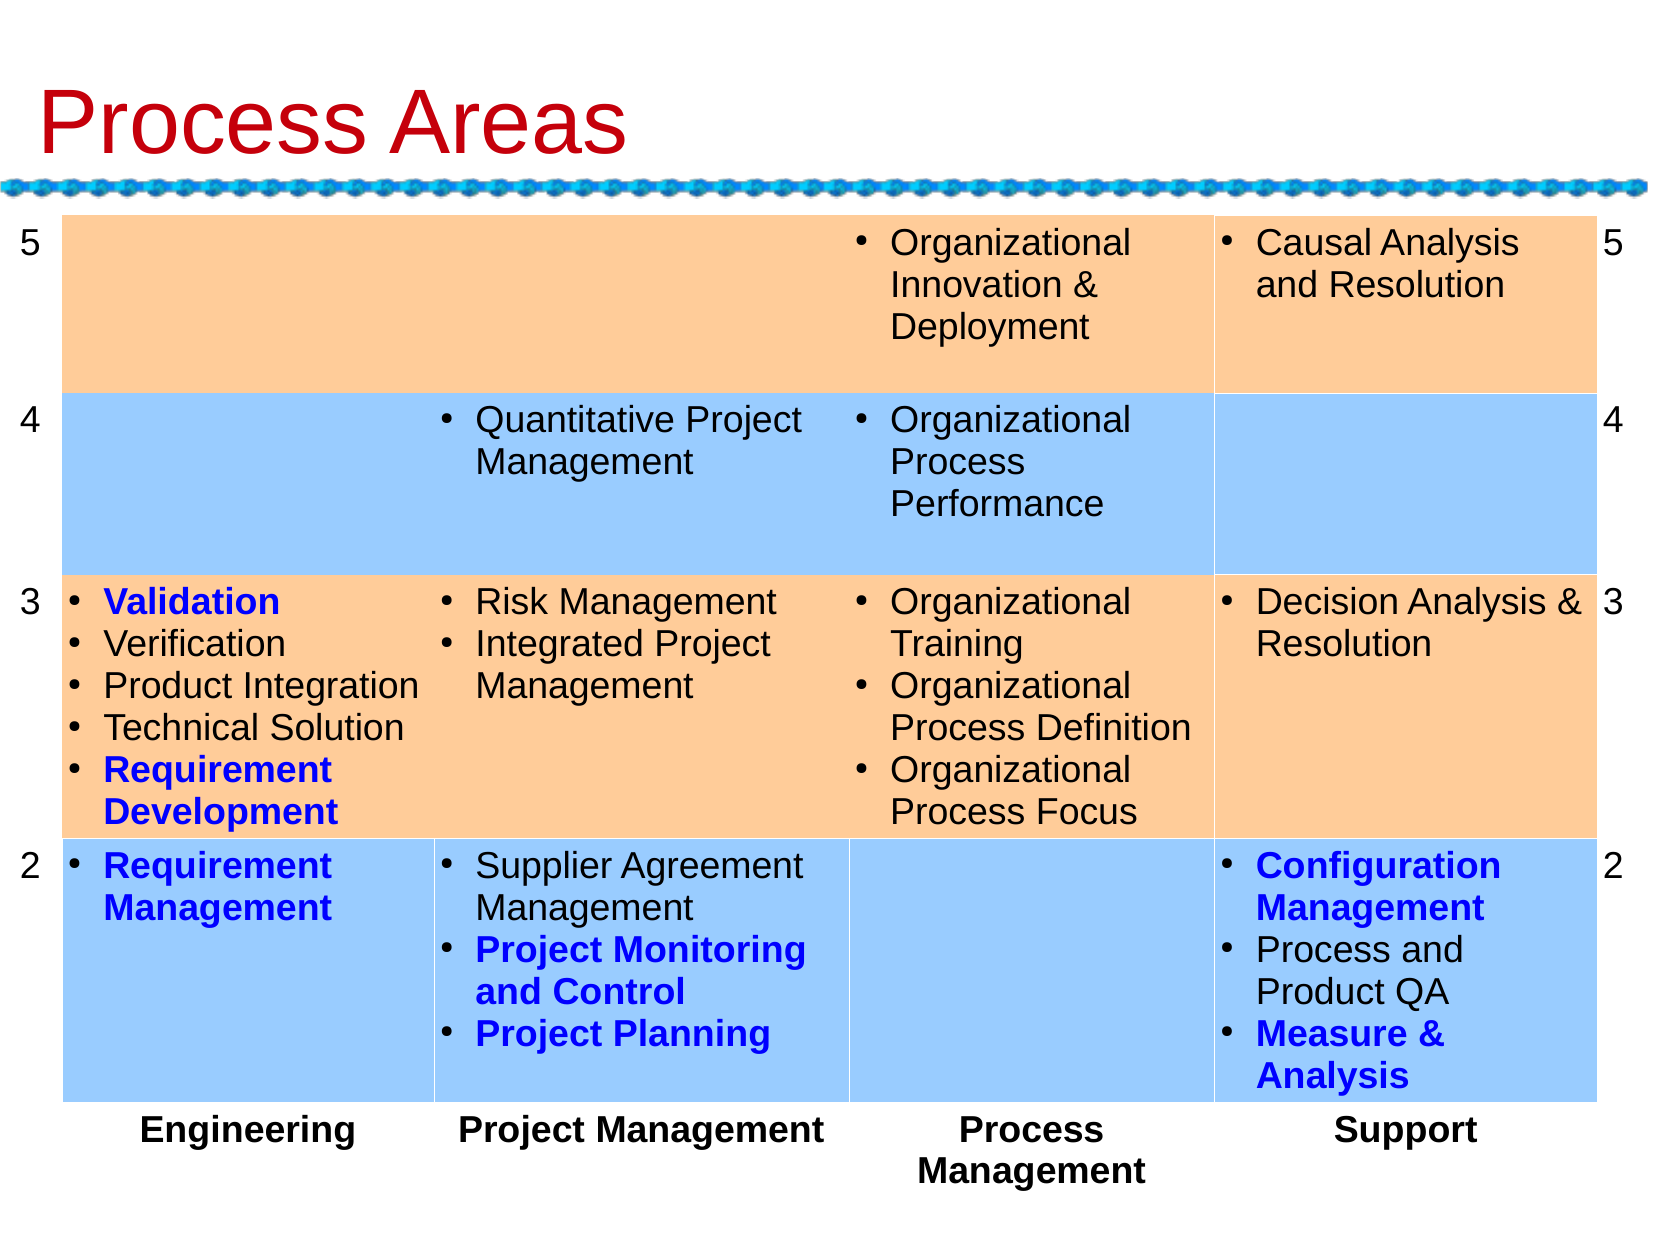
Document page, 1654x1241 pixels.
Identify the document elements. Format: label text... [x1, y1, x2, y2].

table_cell Requirement Management [63, 839, 434, 1102]
table_cell [1597, 1102, 1642, 1198]
table_cell 3 [14, 575, 62, 838]
table_cell 4 [1597, 393, 1642, 575]
table_cell 2 [14, 838, 62, 1102]
table_header Causal Analysis and Resolution [1215, 216, 1597, 393]
table_cell 3 [1597, 575, 1642, 838]
table_cell [62, 393, 434, 575]
table_cell [15, 1103, 62, 1198]
table_cell Process Management [849, 1102, 1215, 1198]
table_cell [1215, 394, 1597, 574]
table_cell 2 [1597, 838, 1642, 1102]
table_cell Supplier Agreement Management Project Monitoring and Control Project Planning [435, 839, 849, 1102]
table_cell Validation Verification Product Integration Technical Solution Requirement Development [62, 575, 434, 838]
table_header [434, 215, 849, 393]
table_cell Decision Analysis & Resolution [1215, 575, 1597, 838]
table_cell Project Management [434, 1102, 849, 1198]
table_cell Organizational Process Performance [849, 393, 1214, 575]
table_cell 4 [14, 393, 62, 575]
table_cell Engineering [62, 1102, 434, 1198]
table_cell Quantitative Project Management [434, 393, 849, 575]
table_cell Organizational Training Organizational Process Definition Organizational Process Focus [849, 575, 1214, 838]
table_cell Support [1215, 1102, 1597, 1198]
title Process Areas [37, 37, 1651, 208]
table_header Organizational Innovation & Deployment [849, 215, 1214, 393]
picture [0, 178, 37, 199]
table_cell [850, 839, 1214, 1102]
table_cell Risk Management Integrated Project Management [434, 575, 849, 838]
table_header 5 [1597, 215, 1642, 393]
table_cell Configuration Management Process and Product QA Measure & Analysis [1215, 839, 1597, 1102]
table_header 5 [14, 215, 62, 393]
table_header [62, 215, 434, 393]
